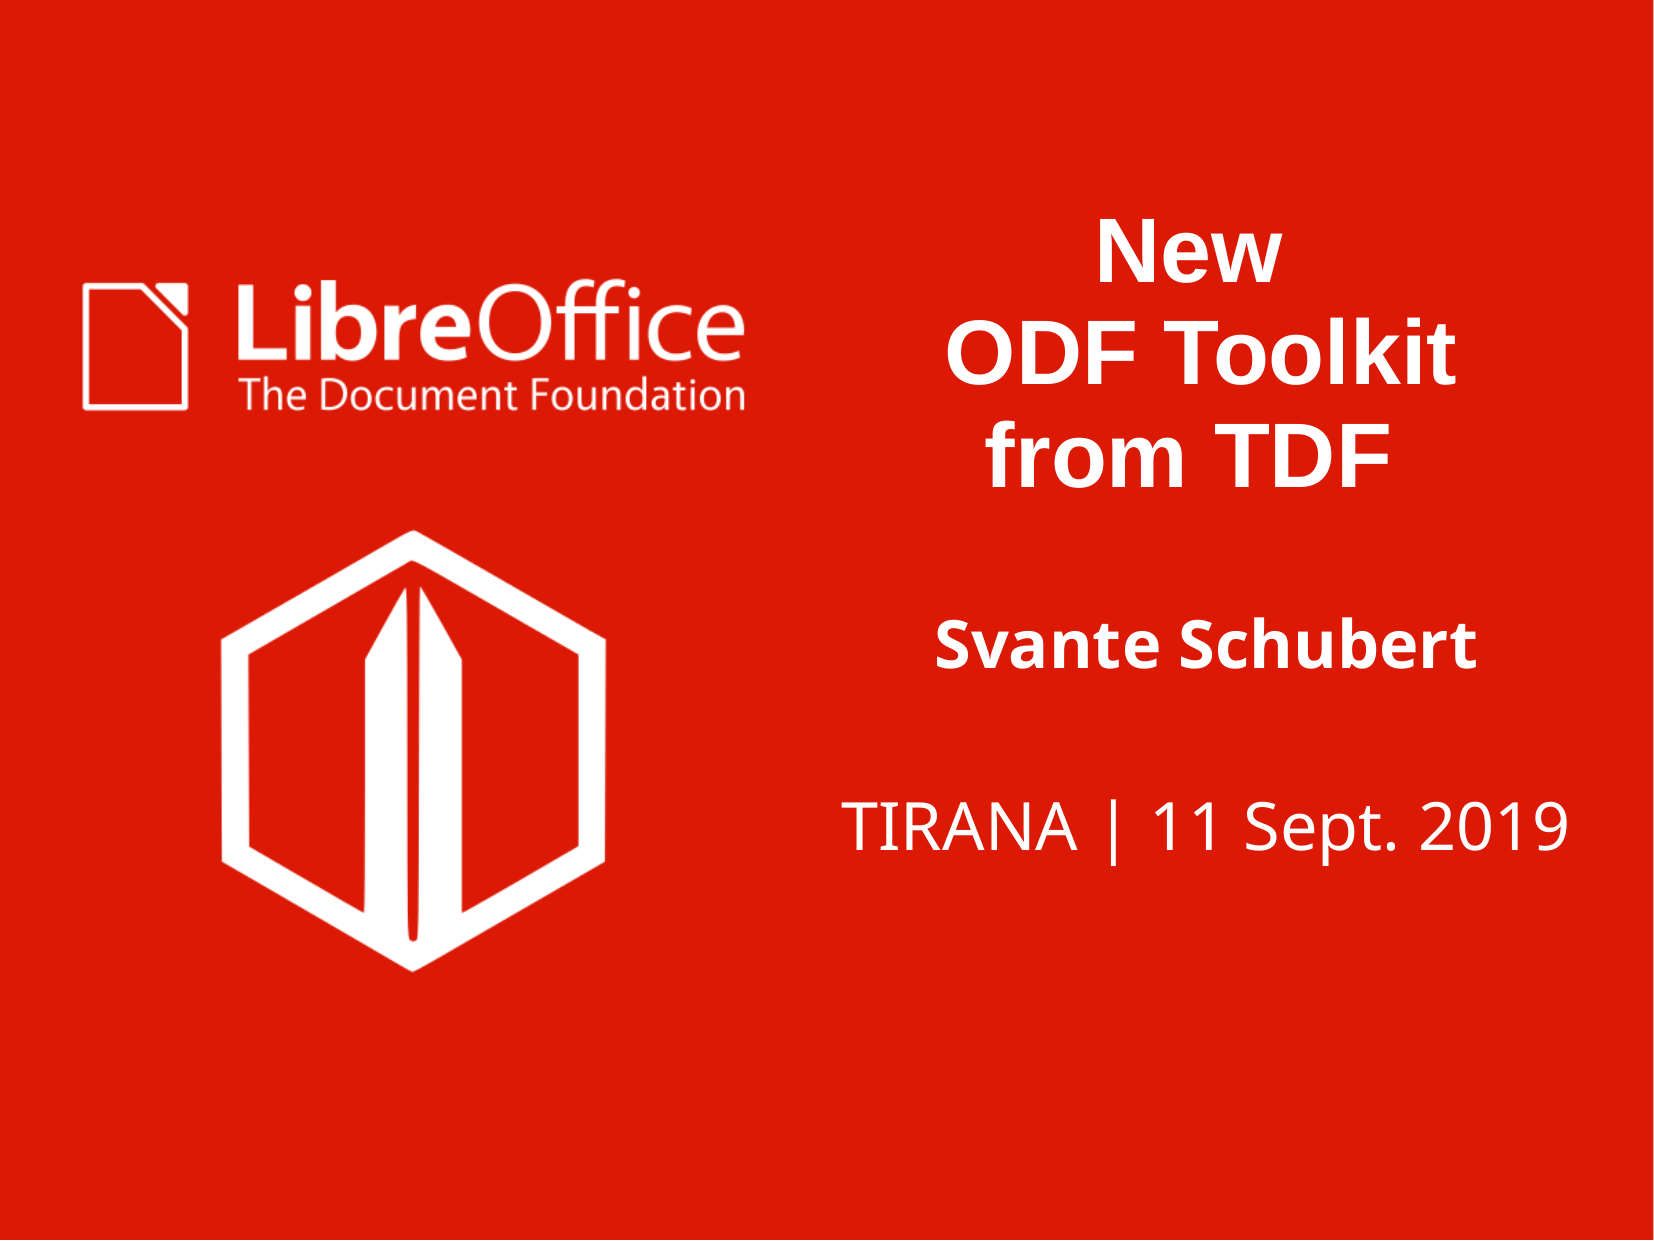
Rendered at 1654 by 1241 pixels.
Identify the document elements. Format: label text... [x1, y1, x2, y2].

picture [0, 0, 1654, 1240]
subtitle Svante Schubert TIRANA | 11 Sept. 2019 [808, 510, 1605, 958]
title New ODF Toolkit from TDF [808, 199, 1570, 507]
